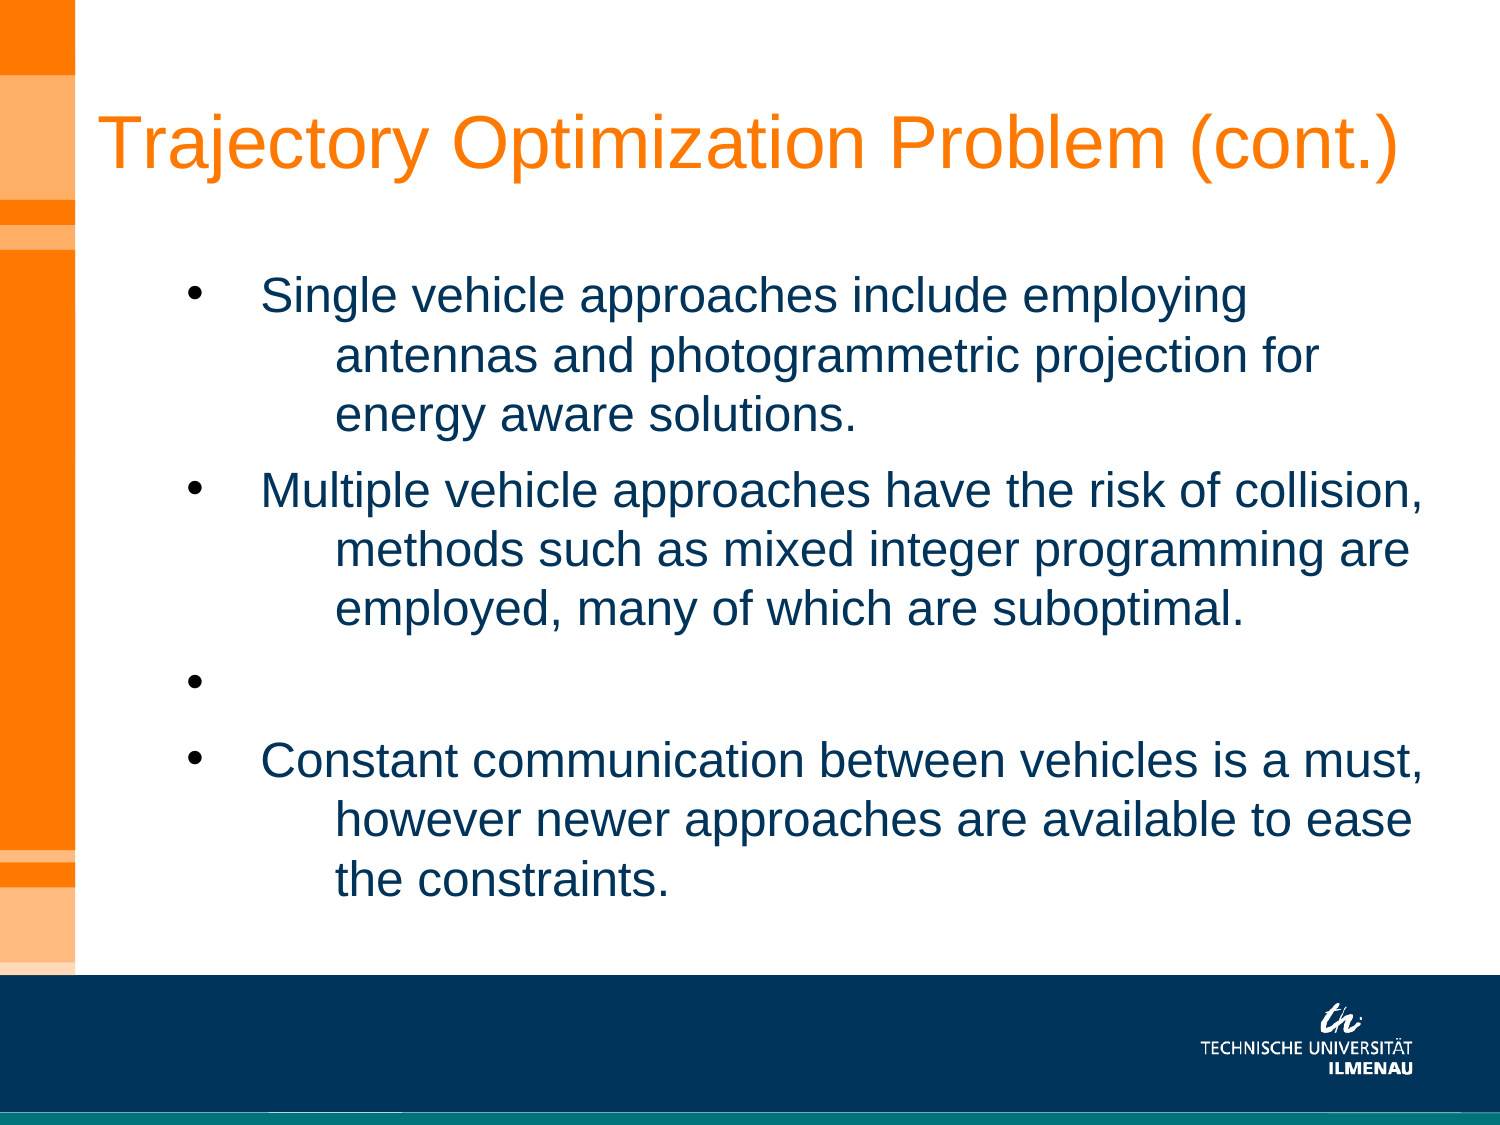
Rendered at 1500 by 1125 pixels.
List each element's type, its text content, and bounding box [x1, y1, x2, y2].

title Trajectory Optimization Problem (cont.) [74, 20, 1425, 257]
list Single vehicle approaches include employing antennas and photogrammetric projection for energy aware solutions. Multiple vehicle approaches have the risk of collision, methods such as mixed integer programming are employed, many of which are suboptimal. Constant communication between vehicles is a must, however newer approaches are available to ease the constraints. [74, 263, 1425, 916]
